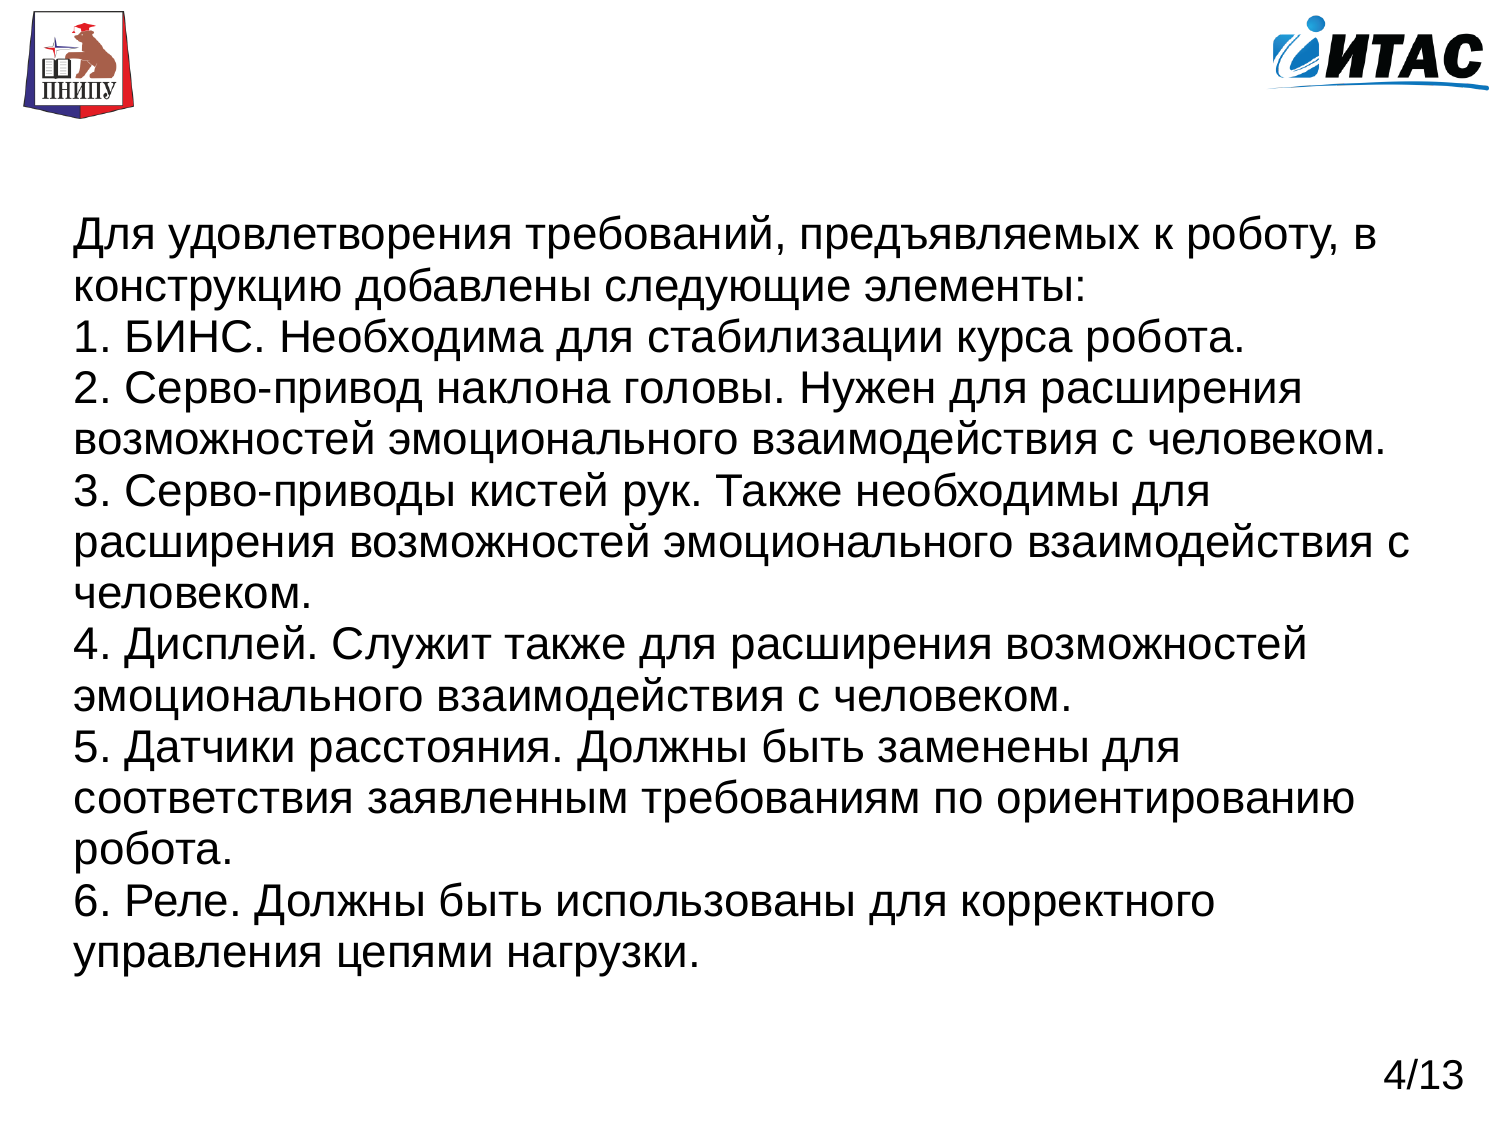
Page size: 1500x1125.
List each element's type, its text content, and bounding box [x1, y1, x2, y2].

picture [23, 11, 134, 119]
picture [1265, 13, 1489, 94]
text_box Для удовлетворения требований, предъявляемых к роботу, в конструкцию добавлены следующие элементы: 1. БИНС. Необходима для стабилизации курса робота. 2. Серво-привод наклона головы. Нужен для расширения возможностей эмоционального взаимодействия с человеком. 3. Серво-приводы кистей рук. Также необходимы для расширения возможностей эмоционального взаимодействия с человеком. 4. Дисплей. Служит также для расширения возможностей эмоционального взаимодействия с человеком. 5. Датчики расстояния. Должны быть заменены для соответствия заявленным требованиям по ориентированию робота. 6. Реле. Должны быть использованы для корректного управления цепями нагрузки. [59, 200, 1465, 985]
